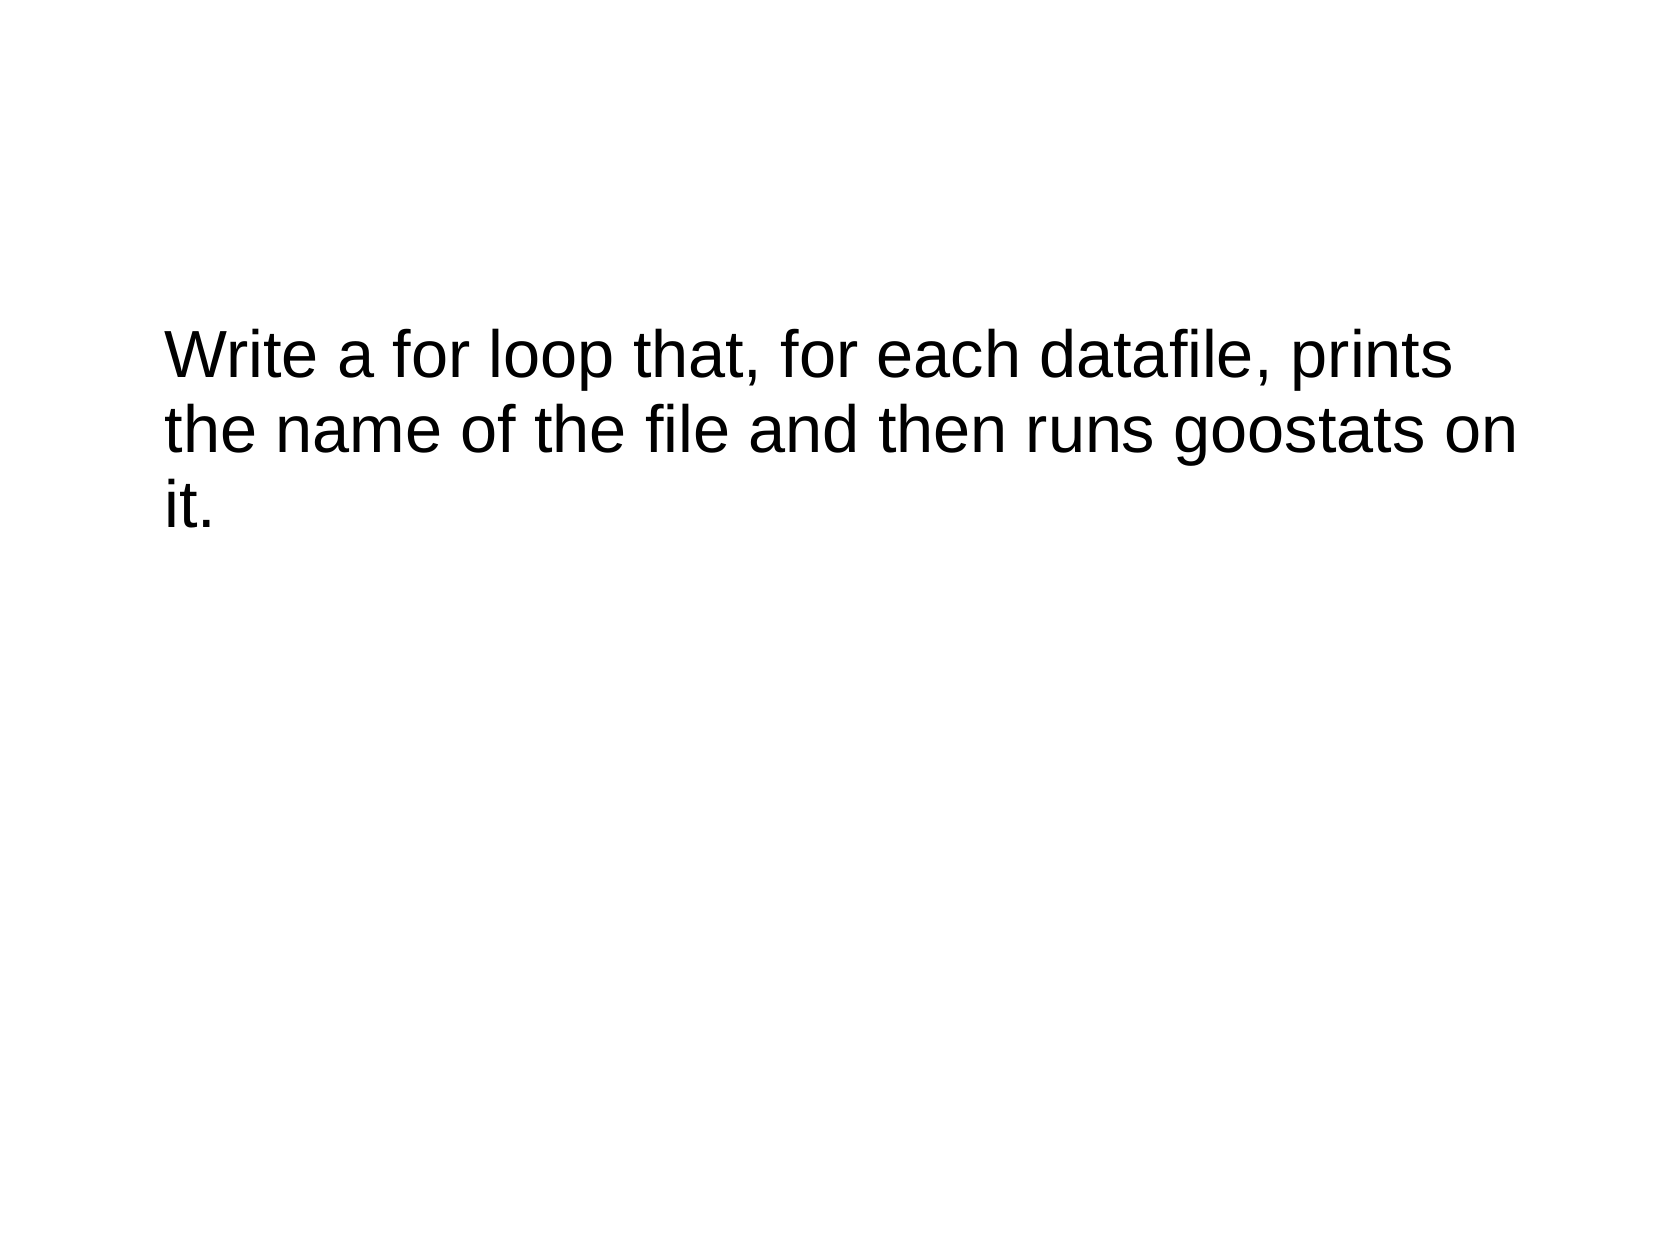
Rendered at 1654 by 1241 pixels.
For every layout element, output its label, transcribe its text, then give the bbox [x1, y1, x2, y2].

text_box Write a for loop that, for each datafile, prints the name of the file and then runs goostats on it. [150, 310, 1561, 550]
